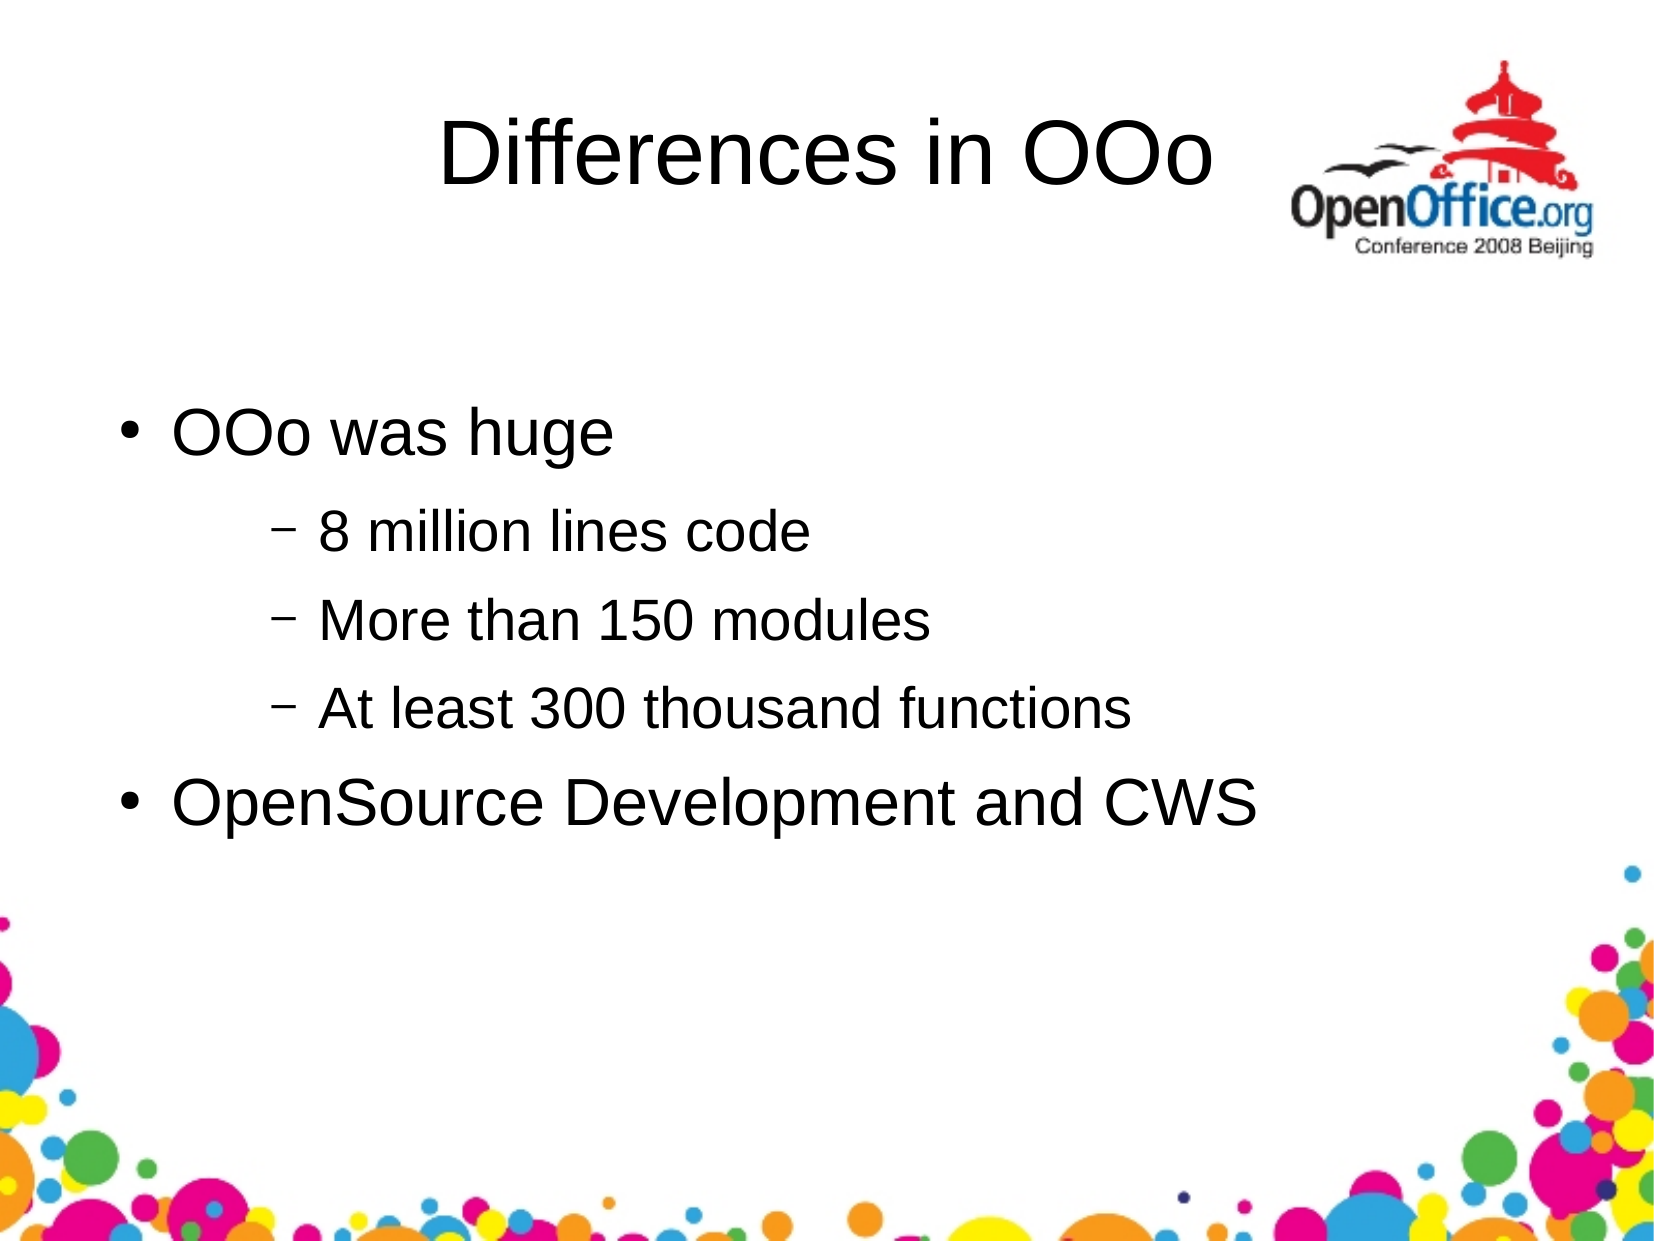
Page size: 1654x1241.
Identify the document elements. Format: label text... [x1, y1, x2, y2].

picture [0, 0, 1654, 1241]
list OOo was huge 8 million lines code More than 150 modules At least 300 thousand functions OpenSource Development and CWS [82, 290, 1571, 1109]
title Differences in OOo [82, 49, 1571, 257]
